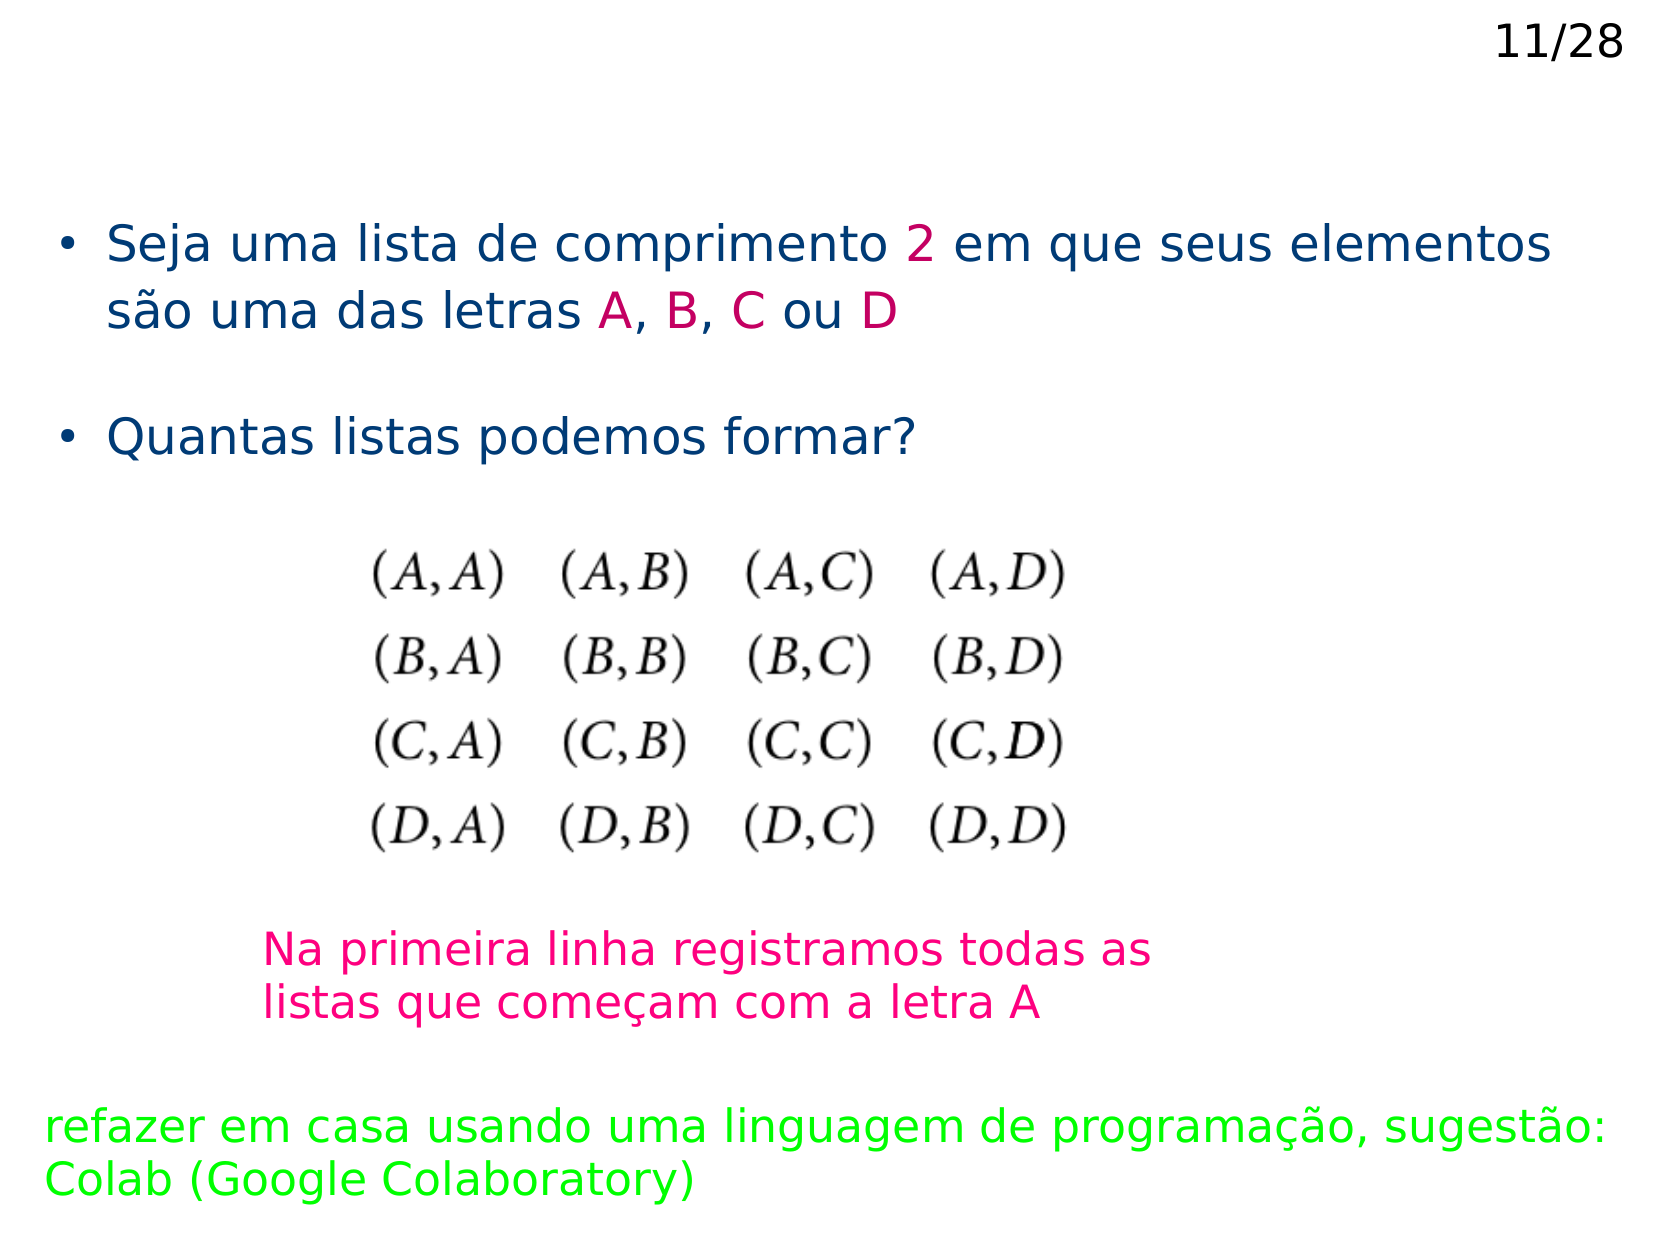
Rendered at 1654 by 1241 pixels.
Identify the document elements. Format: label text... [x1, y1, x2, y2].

text_box Na primeira linha registramos todas as listas que começam com a letra A [248, 915, 1477, 1048]
text_box refazer em casa usando uma linguagem de programação, sugestão: Colab (Google Colaboratory) [29, 1092, 1654, 1241]
picture [354, 531, 1085, 869]
list Seja uma lista de comprimento 2 em que seus elementos são uma das letras A, B, C ou D Quantas listas podemos formar? [59, 206, 1625, 1092]
